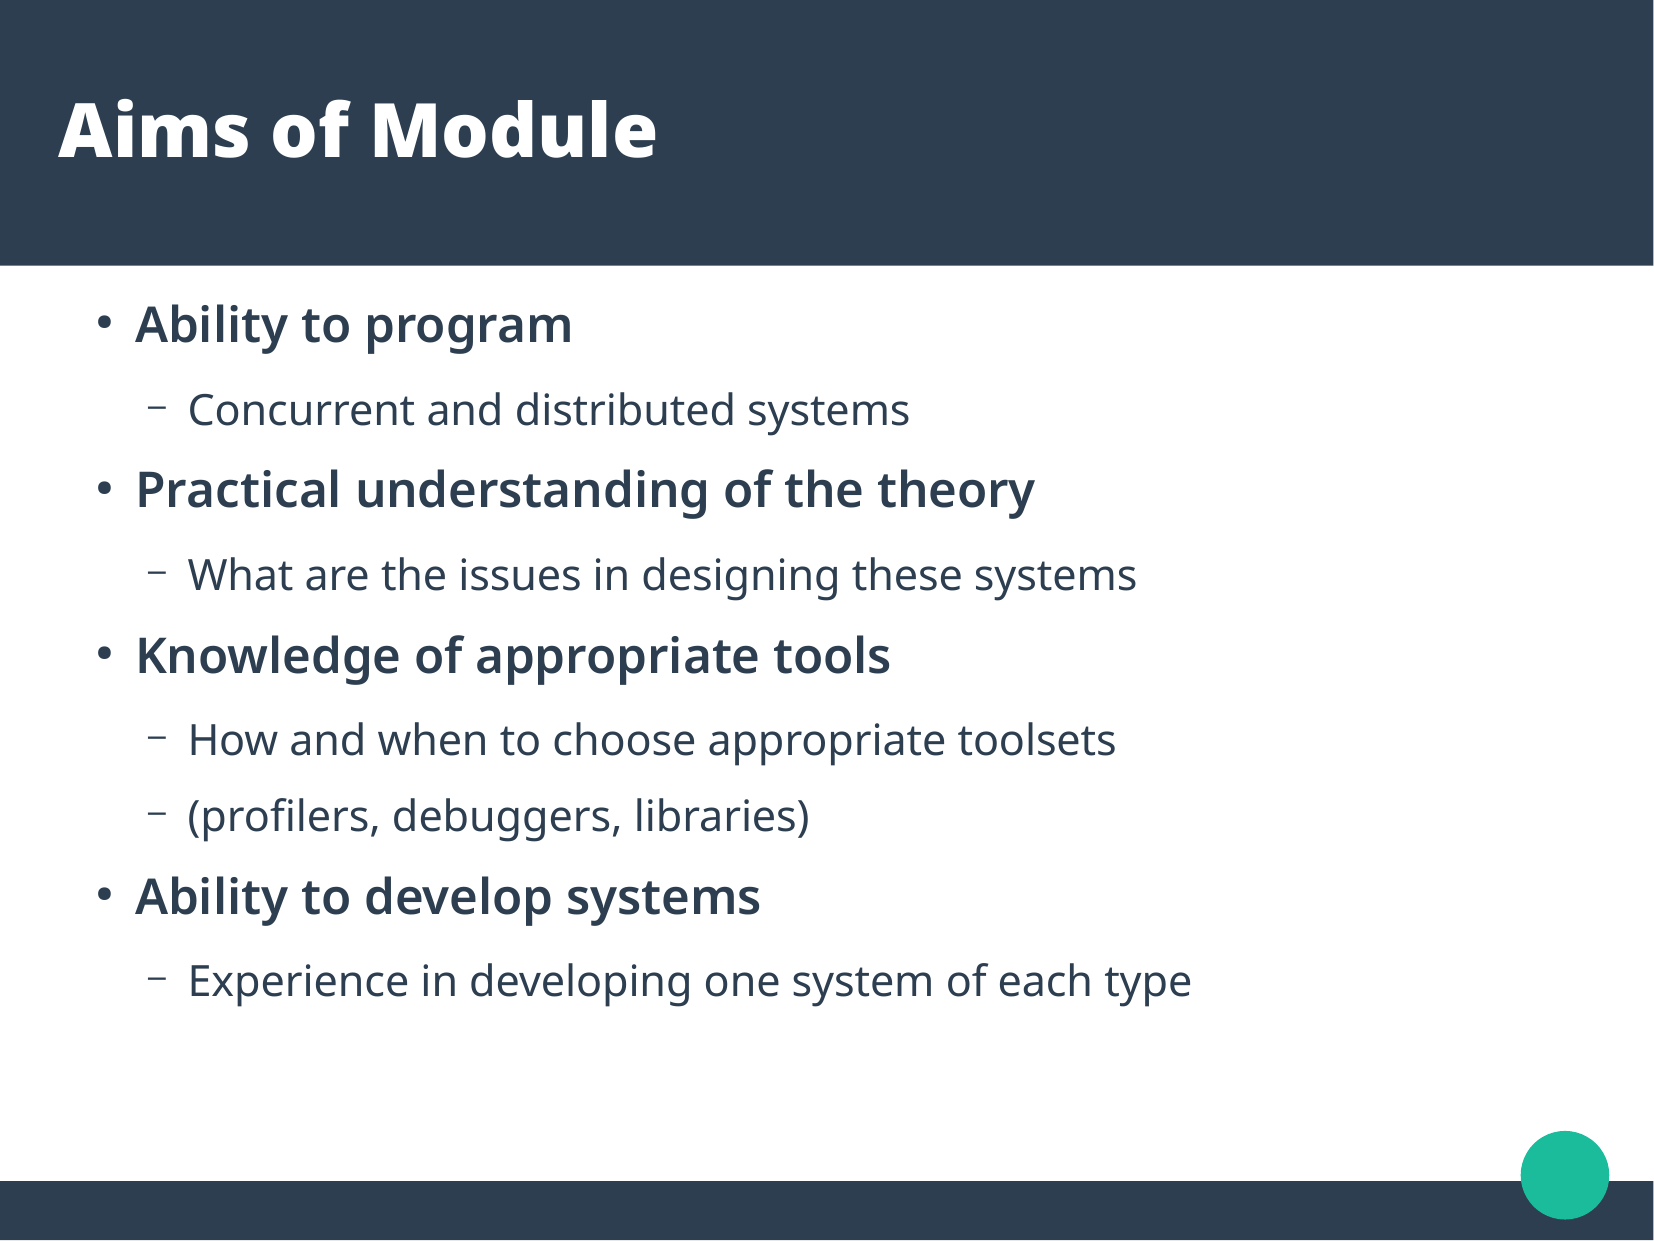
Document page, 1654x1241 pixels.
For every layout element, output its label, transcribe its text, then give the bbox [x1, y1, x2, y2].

list Ability to program Concurrent and distributed systems Practical understanding of the theory What are the issues in designing these systems Knowledge of appropriate tools How and when to choose appropriate toolsets (profilers, debuggers, libraries) Ability to develop systems Experience in developing one system of each type [82, 290, 1571, 1010]
title Aims of Module [59, 49, 1595, 207]
